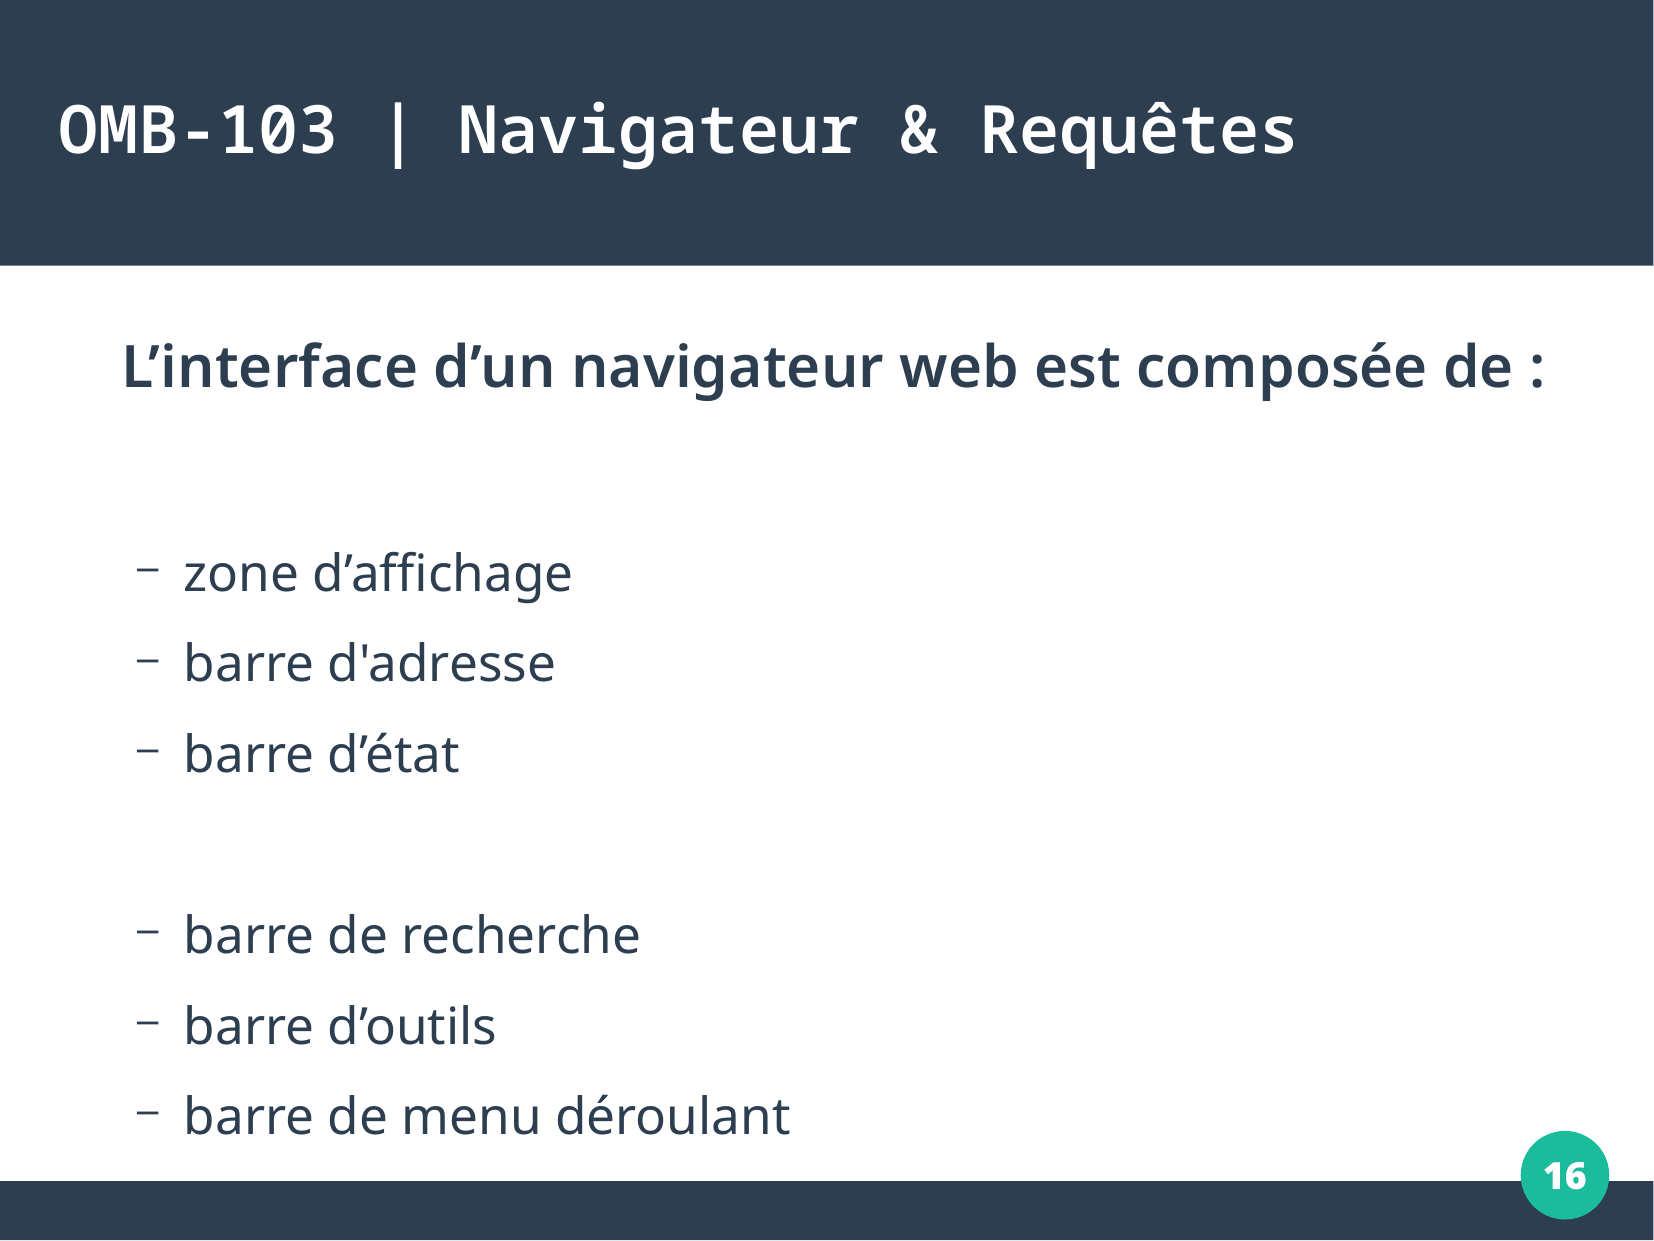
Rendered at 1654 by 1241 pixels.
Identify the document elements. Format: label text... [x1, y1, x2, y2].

title OMB-103 | Navigateur & Requêtes [59, 49, 1595, 207]
list L’interface d’un navigateur web est composée de : zone d’affichage barre d'adresse barre d’état barre de recherche barre d’outils barre de menu déroulant [59, 324, 1595, 1152]
